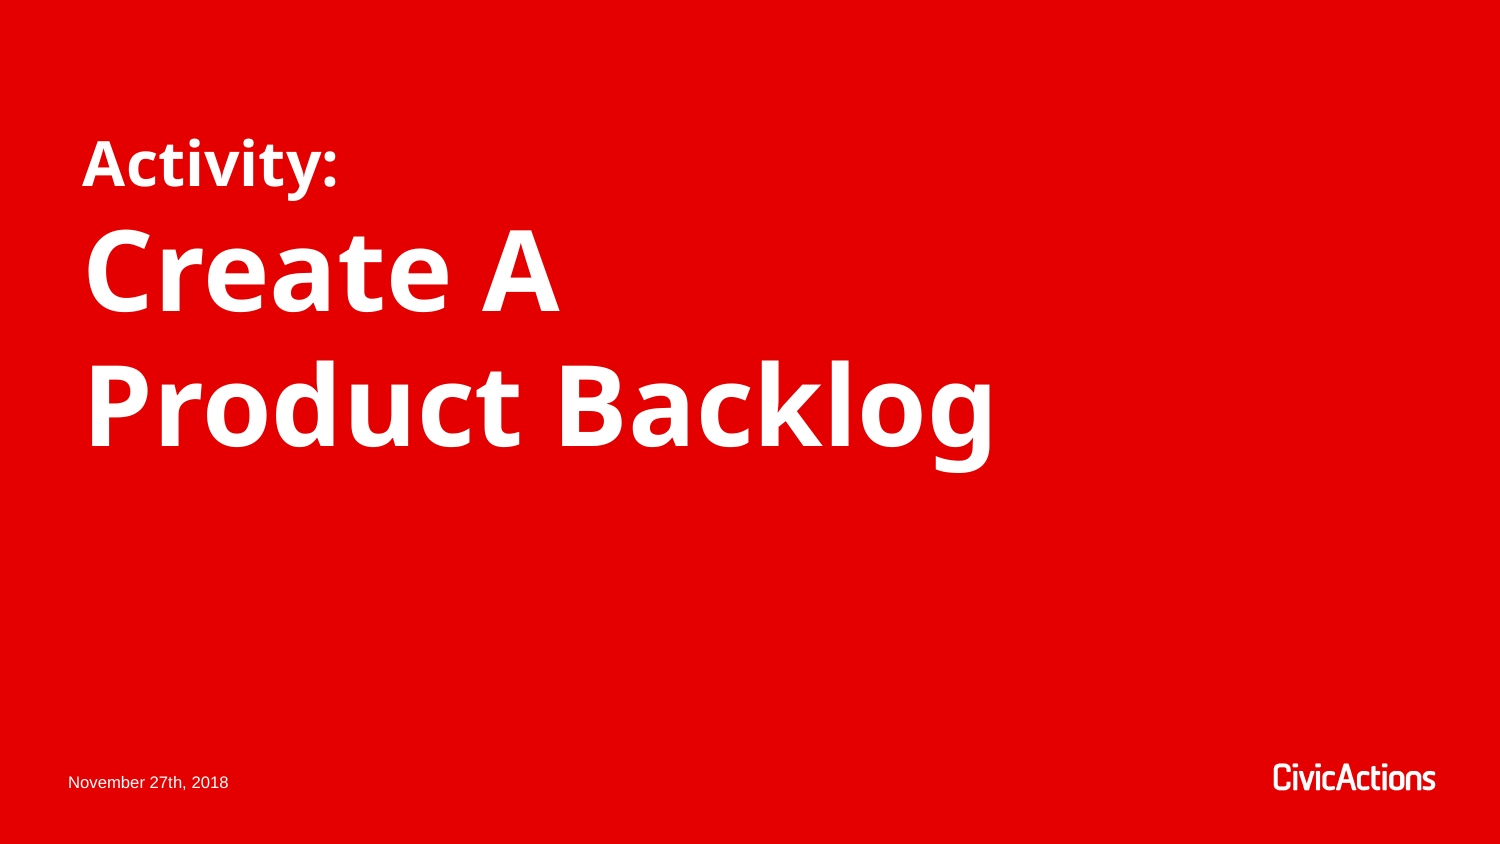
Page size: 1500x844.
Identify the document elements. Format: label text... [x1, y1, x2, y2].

title Activity: Create A Product Backlog [73, 114, 1354, 470]
picture [1271, 758, 1438, 795]
